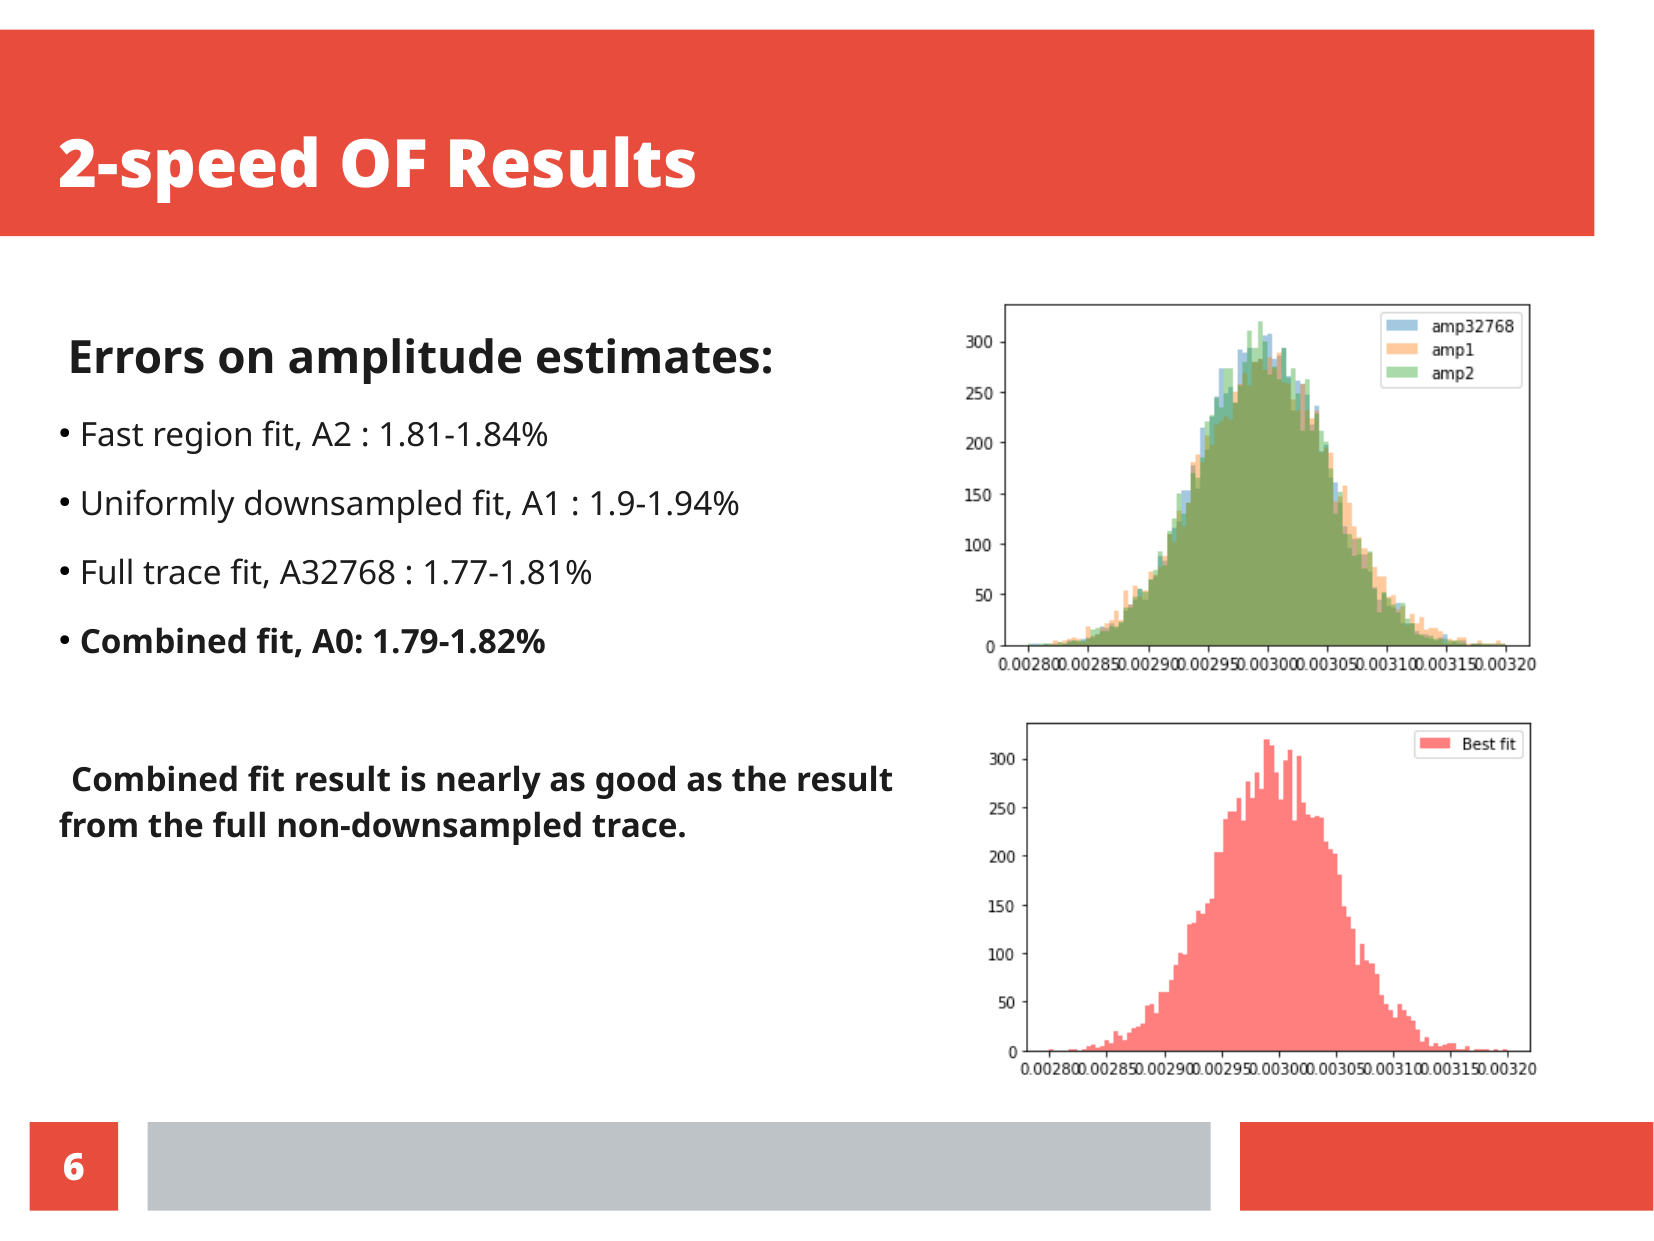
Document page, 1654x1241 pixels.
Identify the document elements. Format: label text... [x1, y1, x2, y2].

picture [977, 714, 1548, 1087]
list Errors on amplitude estimates: Fast region fit, A2 : 1.81-1.84% Uniformly downsampled fit, A1 : 1.9-1.94% Full trace fit, A32768 : 1.77-1.81% Combined fit, A0: 1.79-1.82% Combined fit result is nearly as good as the result from the full non-downsampled trace. [59, 324, 945, 1093]
title 2-speed OF Results [59, 59, 1595, 207]
picture [953, 295, 1548, 683]
